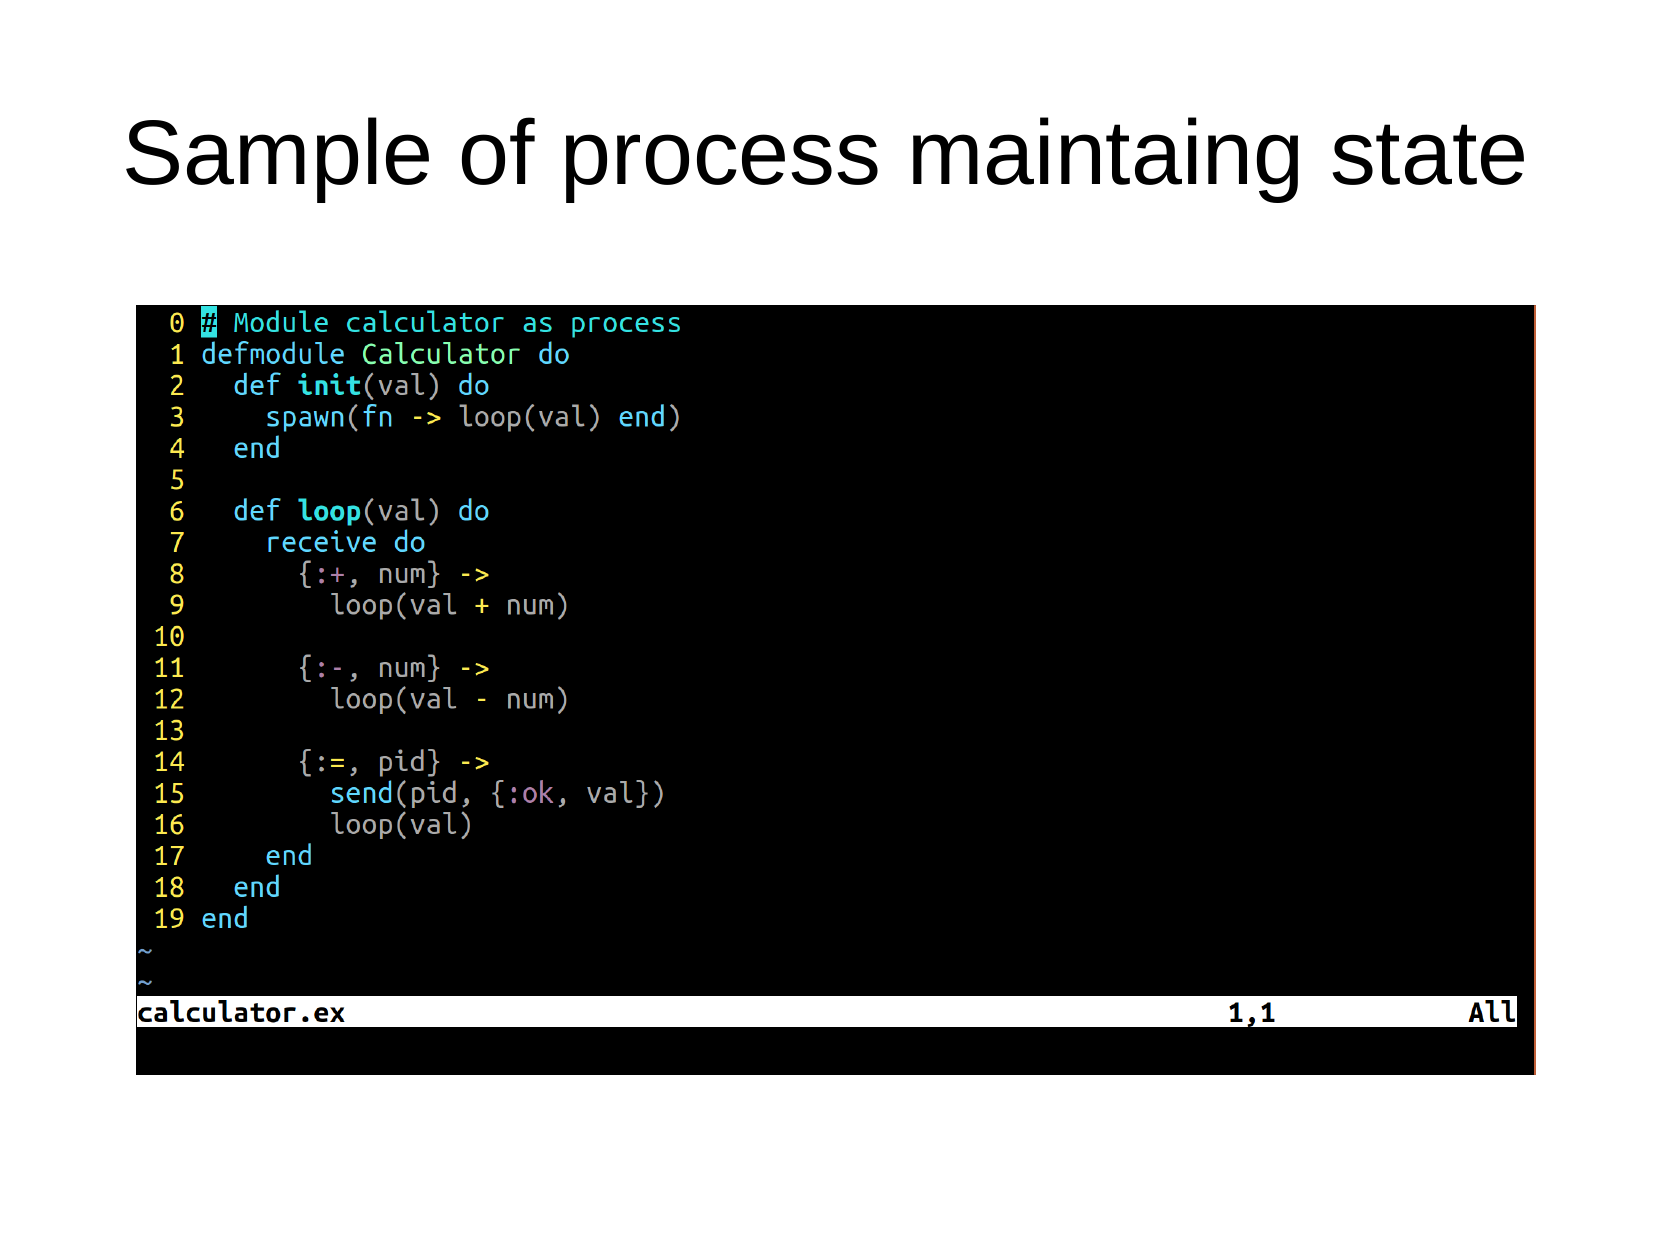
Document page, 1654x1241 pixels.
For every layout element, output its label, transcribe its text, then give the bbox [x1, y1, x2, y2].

picture [136, 305, 1536, 1075]
title Sample of process maintaing state [82, 49, 1571, 257]
